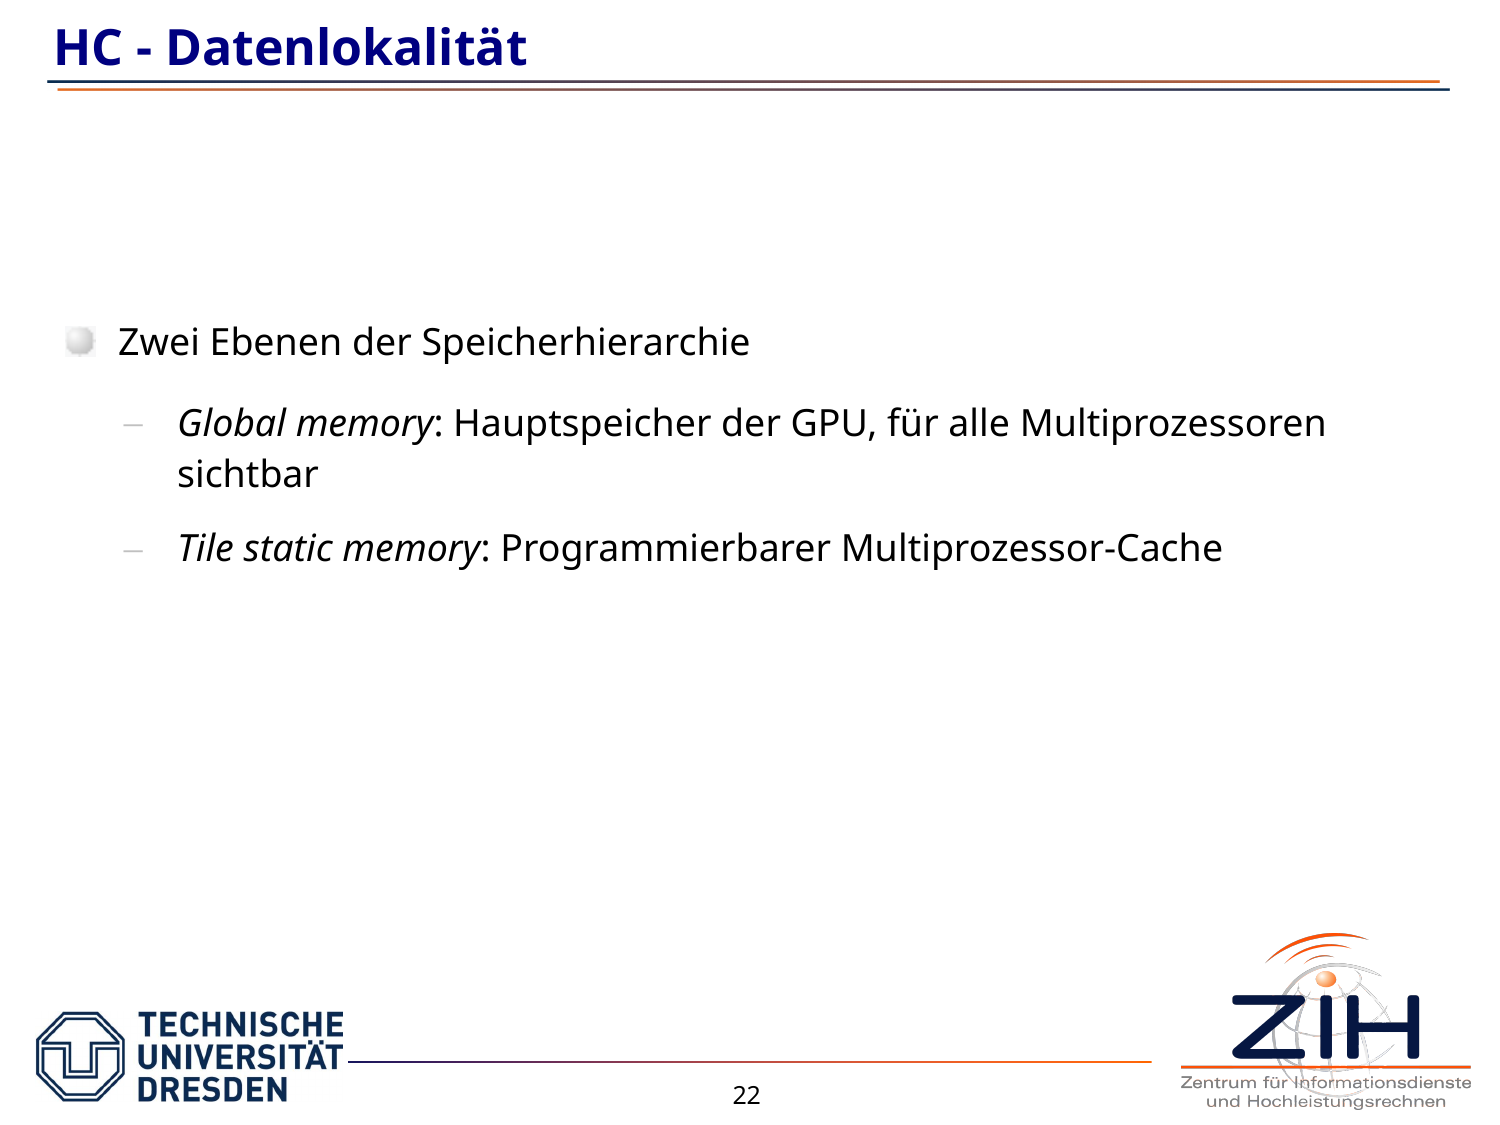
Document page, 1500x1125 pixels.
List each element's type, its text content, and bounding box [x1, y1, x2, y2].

picture [1181, 933, 1471, 1110]
picture [35, 1011, 343, 1102]
picture [47, 80, 1450, 91]
title HC - Datenlokalität [53, 12, 1453, 81]
list Zwei Ebenen der Speicherhierarchie Global memory: Hauptspeicher der GPU, für alle Multiprozessoren sichtbar Tile static memory: Programmierbarer Multiprozessor-Cache [29, 118, 1418, 771]
